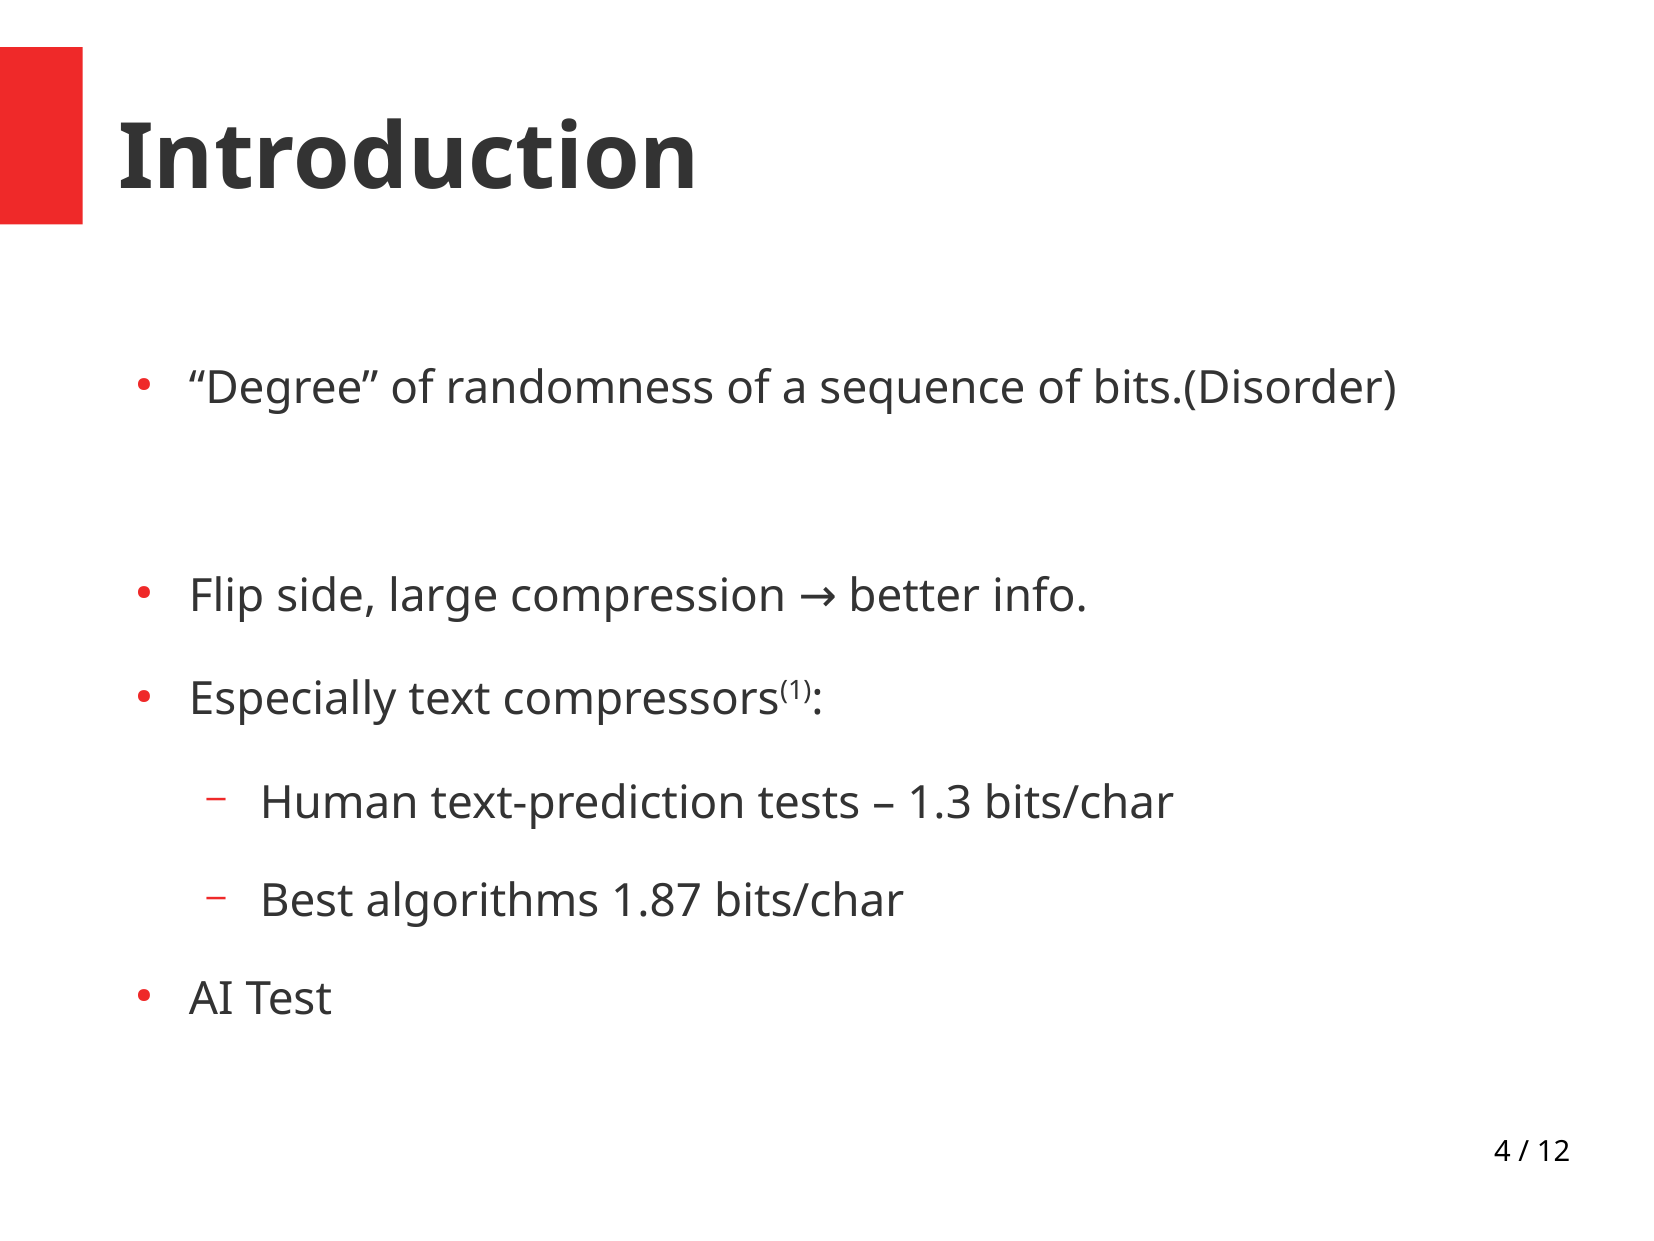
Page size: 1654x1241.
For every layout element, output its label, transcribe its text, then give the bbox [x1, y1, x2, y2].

list “Degree” of randomness of a sequence of bits.(Disorder) Flip side, large compression → better info. Especially text compressors(1): Human text-prediction tests – 1.3 bits/char Best algorithms 1.87 bits/char AI Test [118, 354, 1535, 1074]
title Introduction [118, 49, 1571, 257]
